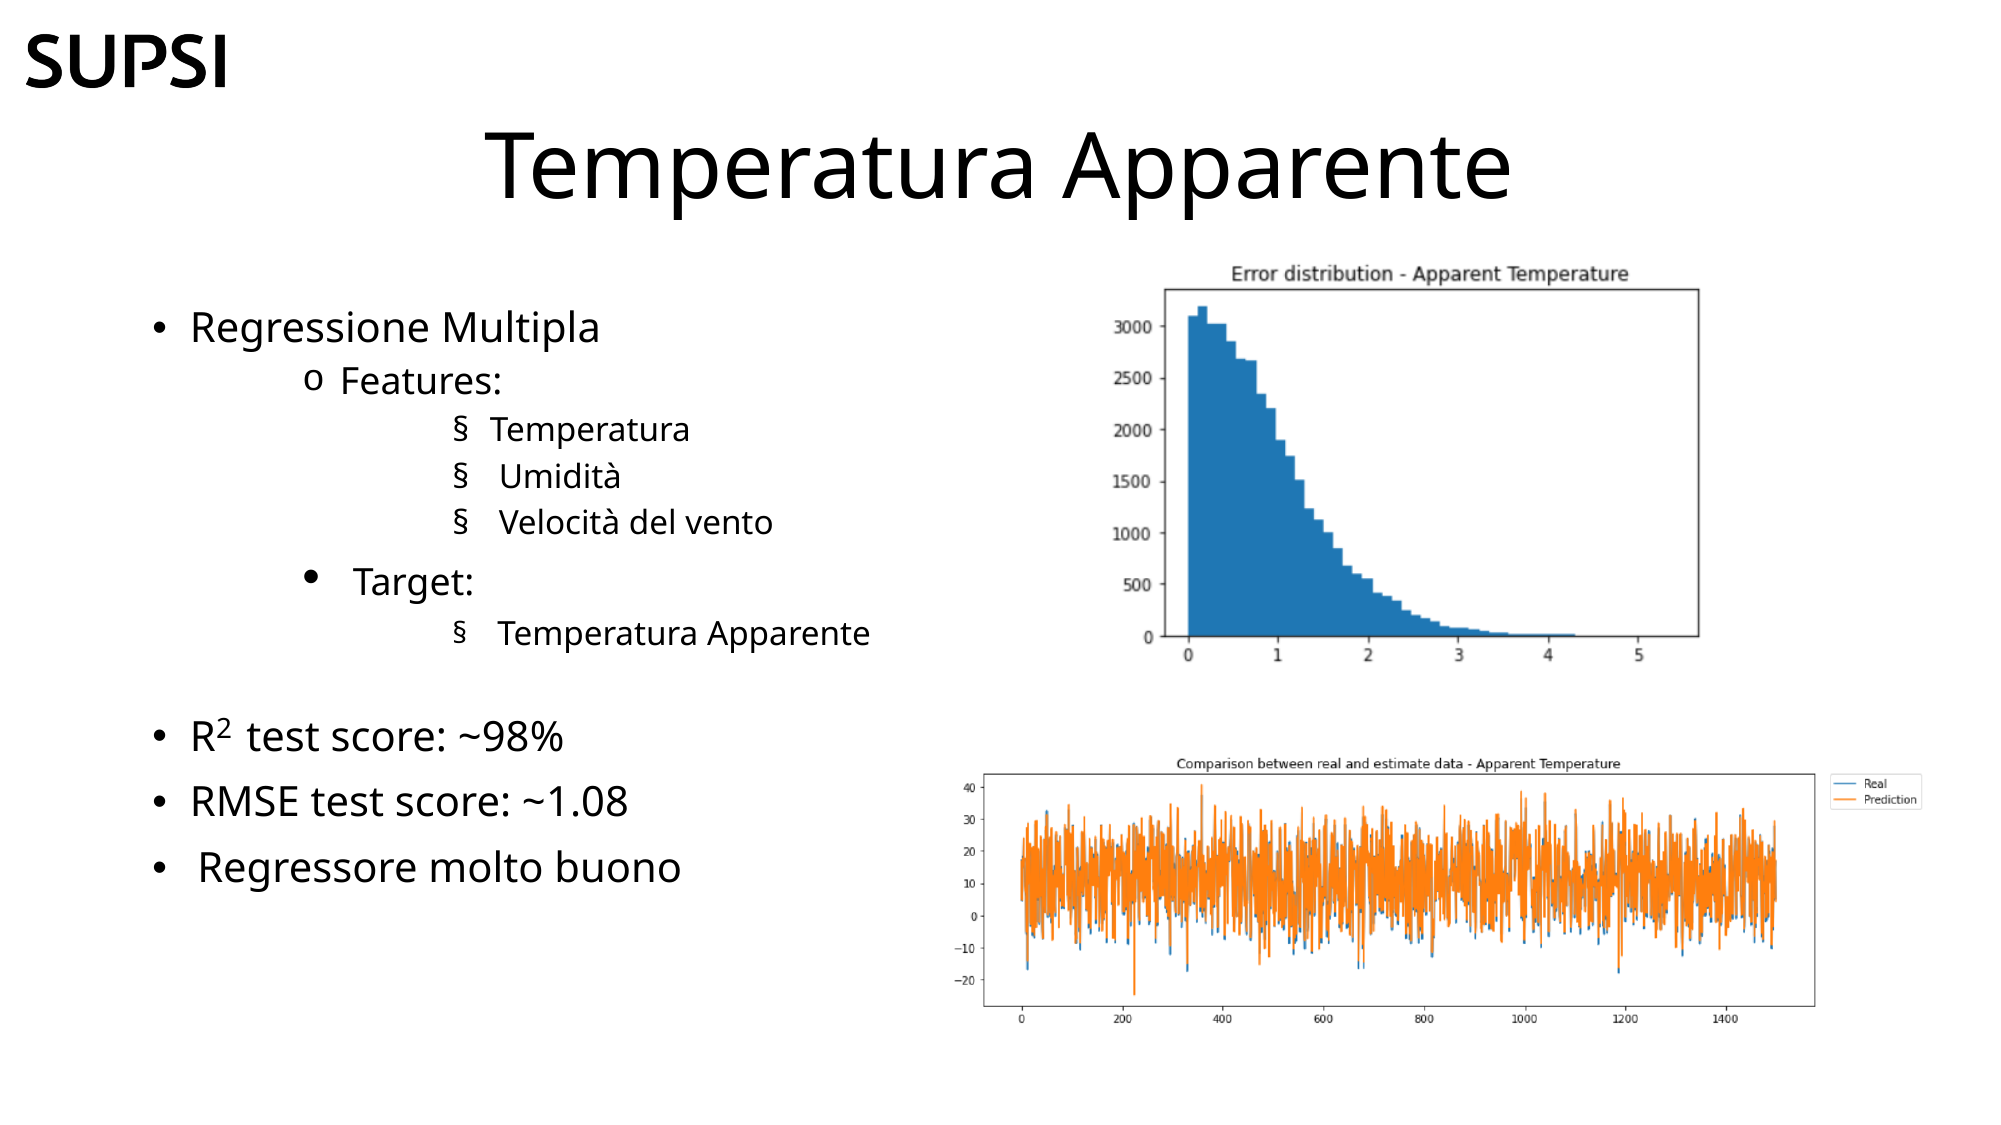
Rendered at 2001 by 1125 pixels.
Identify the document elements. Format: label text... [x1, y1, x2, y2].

picture [1040, 259, 1757, 676]
picture [892, 752, 1937, 1026]
list Regressione Multipla Features: Temperatura Umidità Velocità del vento Target: Temperatura Apparente R2 test score: ~98% RMSE test score: ~1.08 Regressore molto buono [137, 299, 988, 1014]
title Temperatura Apparente [137, 59, 1863, 278]
picture [26, 30, 227, 90]
